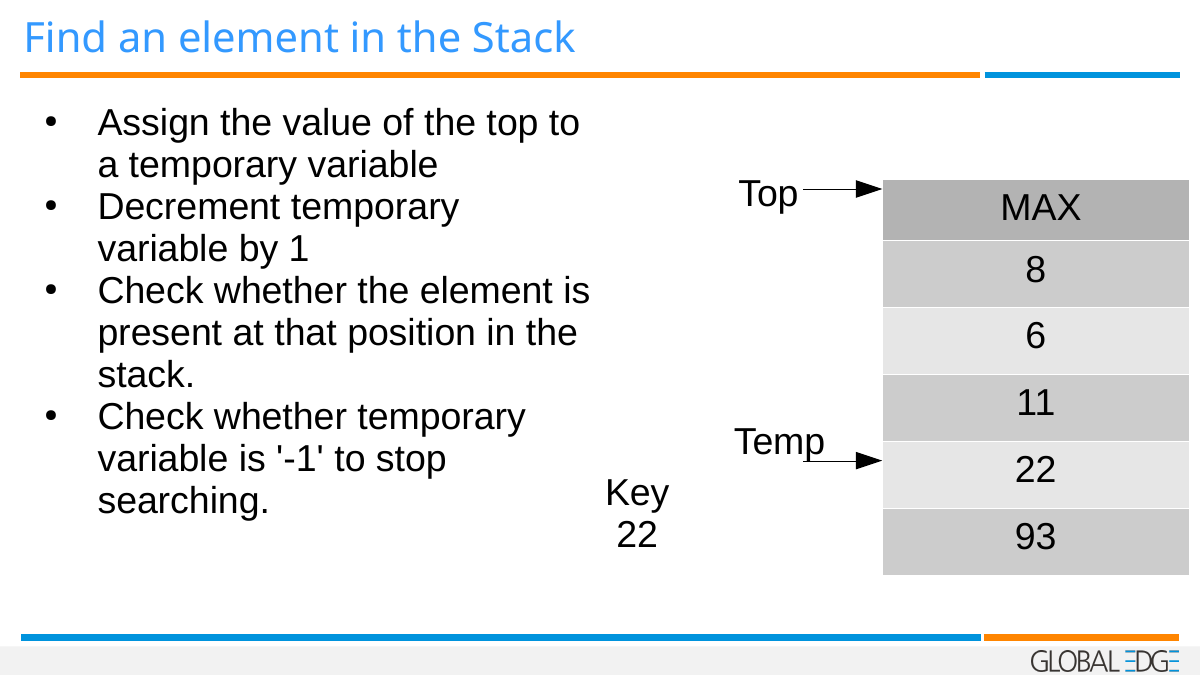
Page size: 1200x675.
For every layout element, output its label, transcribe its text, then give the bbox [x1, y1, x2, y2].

text_box Assign the value of the top to a temporary variable Decrement temporary variable by 1 Check whether the element is present at that position in the stack. Check whether temporary variable is '-1' to stop searching. [11, 94, 615, 530]
table_cell 6 [883, 308, 1189, 374]
picture [1031, 650, 1179, 672]
table_cell 93 [883, 509, 1189, 575]
table_header MAX [883, 180, 1189, 240]
text_box Key 22 [543, 472, 721, 556]
table_cell 8 [883, 241, 1189, 307]
title Find an element in the Stack [12, 9, 1088, 63]
text_box Temp [708, 413, 851, 485]
table_cell 22 [883, 442, 1189, 508]
text_box Top [702, 165, 845, 260]
table_cell 11 [883, 375, 1189, 441]
